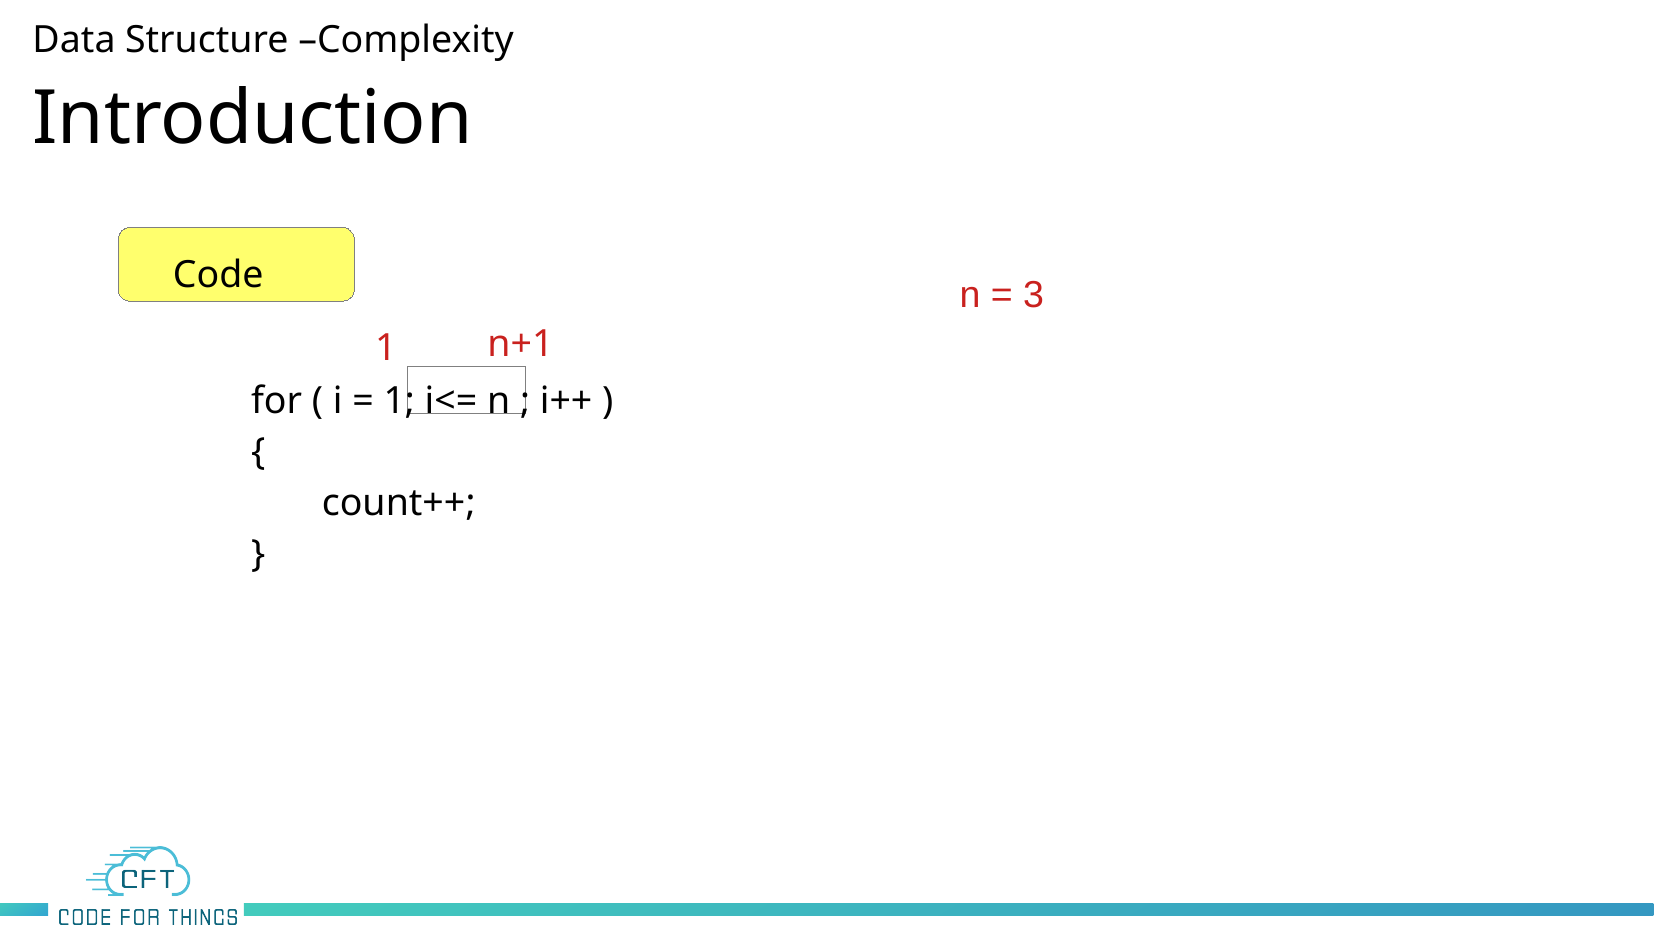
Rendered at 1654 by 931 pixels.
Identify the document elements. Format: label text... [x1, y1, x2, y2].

text_box Code [158, 239, 308, 299]
title Data Structure –Complexity Introduction [32, 12, 1184, 166]
text_box n = 3 [944, 265, 1060, 323]
text_box for ( i = 1; i<= n ; i++ ) { count++; } [200, 366, 768, 556]
text_box 1 [360, 312, 414, 372]
picture [59, 846, 237, 925]
text_box [118, 227, 355, 302]
text_box n+1 [472, 309, 582, 368]
